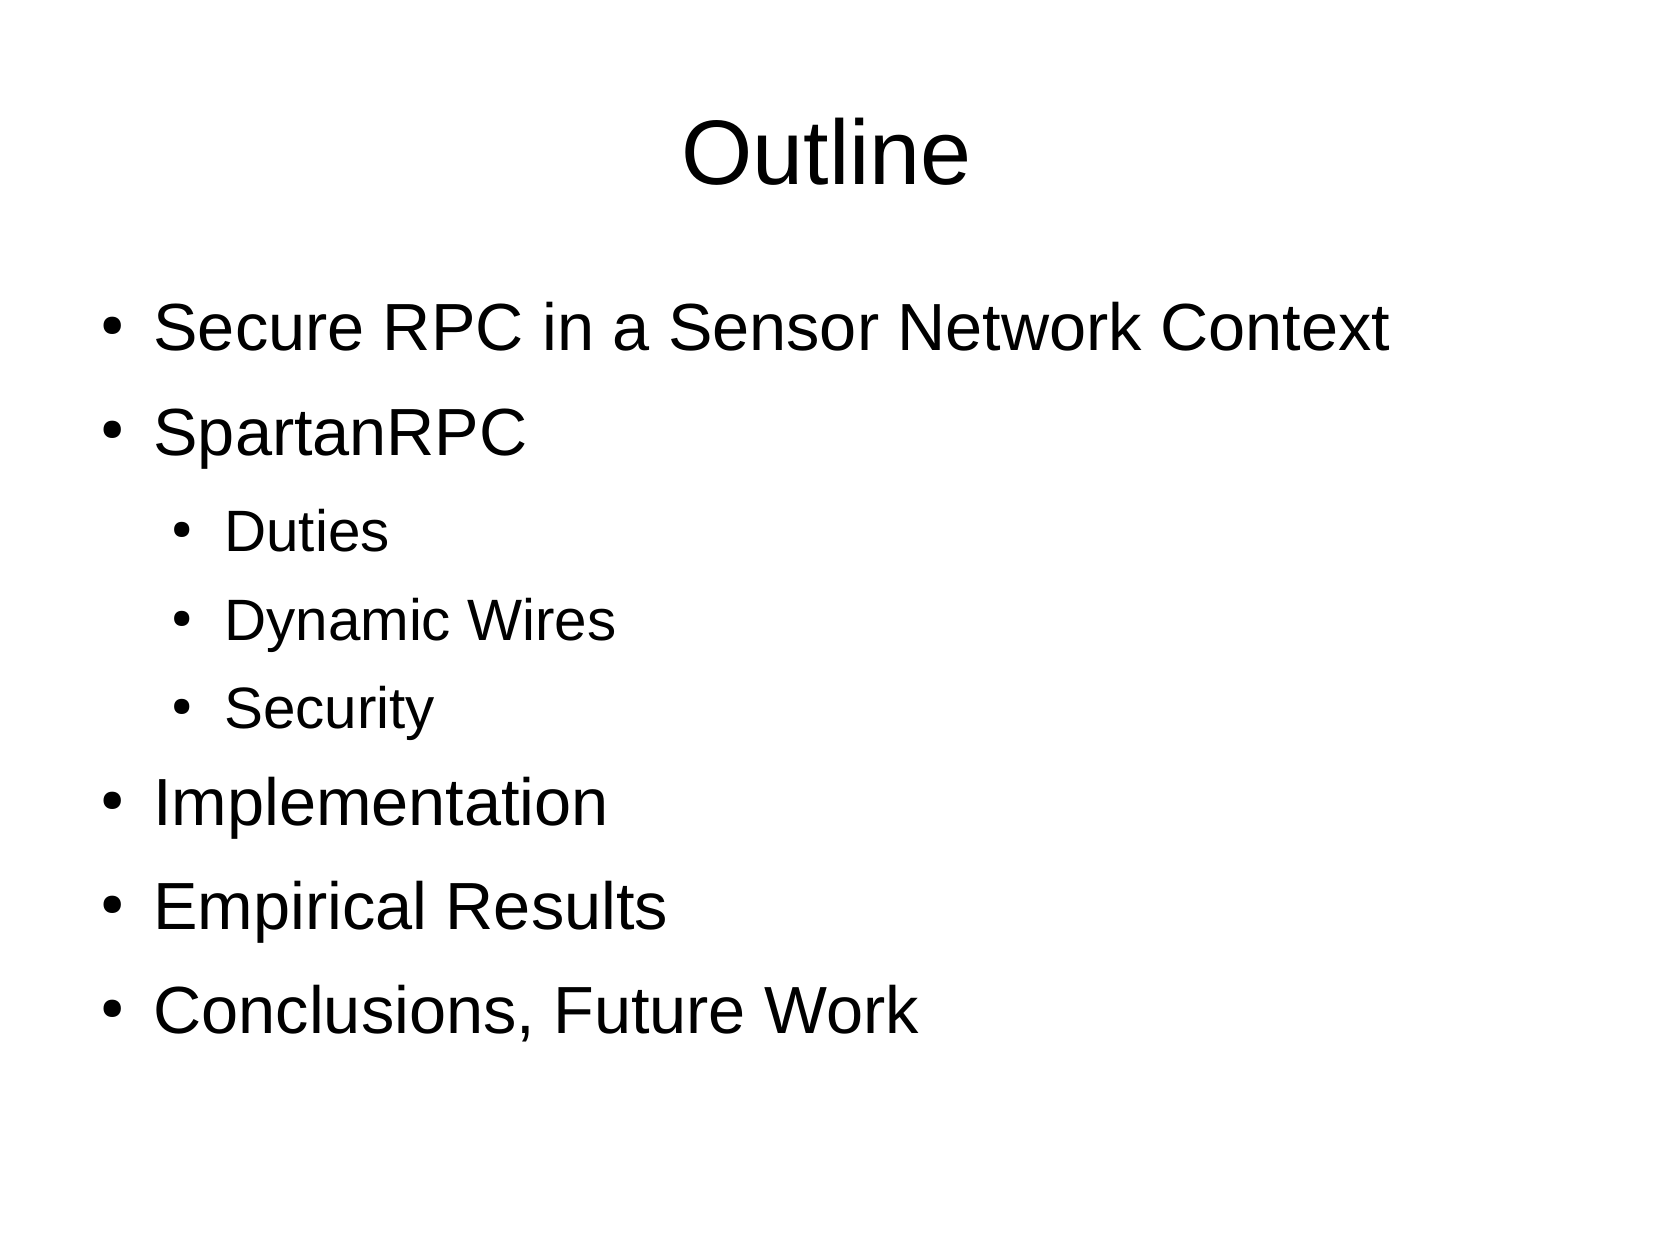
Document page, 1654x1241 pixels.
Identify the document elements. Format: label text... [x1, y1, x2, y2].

title Outline [82, 49, 1571, 257]
list Secure RPC in a Sensor Network Context SpartanRPC Duties Dynamic Wires Security Implementation Empirical Results Conclusions, Future Work [82, 290, 1571, 1094]
